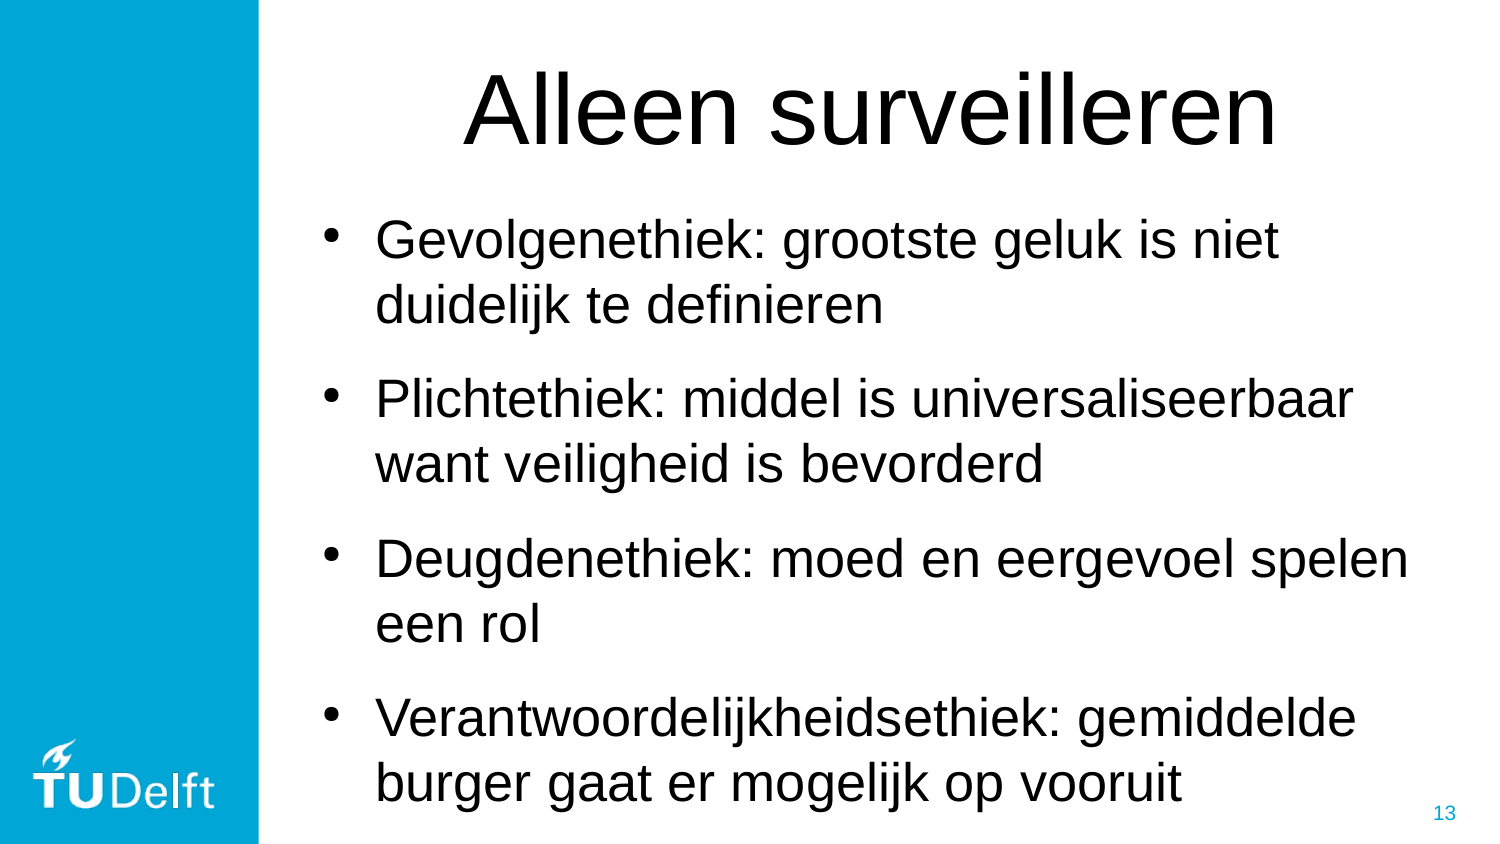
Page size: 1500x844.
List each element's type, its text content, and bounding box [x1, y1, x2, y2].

title Alleen surveilleren [289, 33, 1455, 175]
list Gevolgenethiek: grootste geluk is niet duidelijk te definieren Plichtethiek: middel is universaliseerbaar want veiligheid is bevorderd Deugdenethiek: moed en eergevoel spelen een rol Verantwoordelijkheidsethiek: gemiddelde burger gaat er mogelijk op vooruit [289, 196, 1455, 769]
